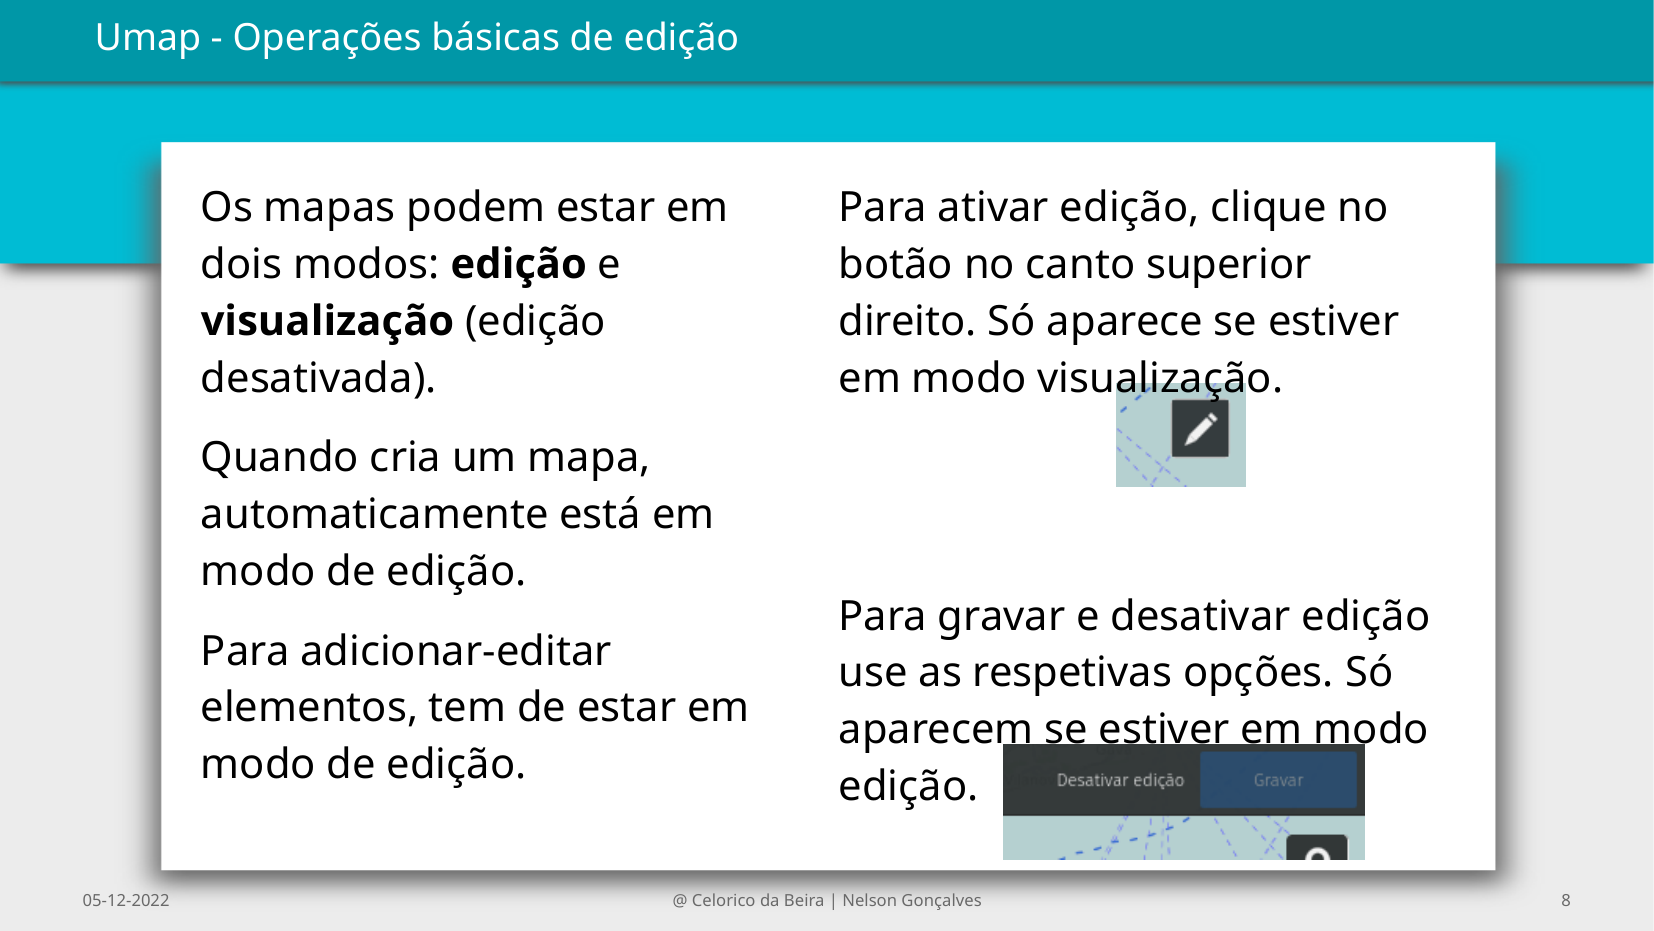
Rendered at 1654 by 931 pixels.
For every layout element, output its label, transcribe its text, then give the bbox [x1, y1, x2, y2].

list Os mapas podem estar em dois modos: edição e visualização (edição desativada). Quando cria um mapa, automaticamente está em modo de edição. Para adicionar-editar elementos, tem de estar em modo de edição. [200, 177, 818, 827]
title Umap - Operações básicas de edição [94, 10, 1583, 63]
list Para ativar edição, clique no botão no canto superior direito. Só aparece se estiver em modo visualização. Para gravar e desativar edição use as respetivas opções. Só aparecem se estiver em modo edição. [838, 177, 1456, 827]
picture [0, 0, 1654, 931]
